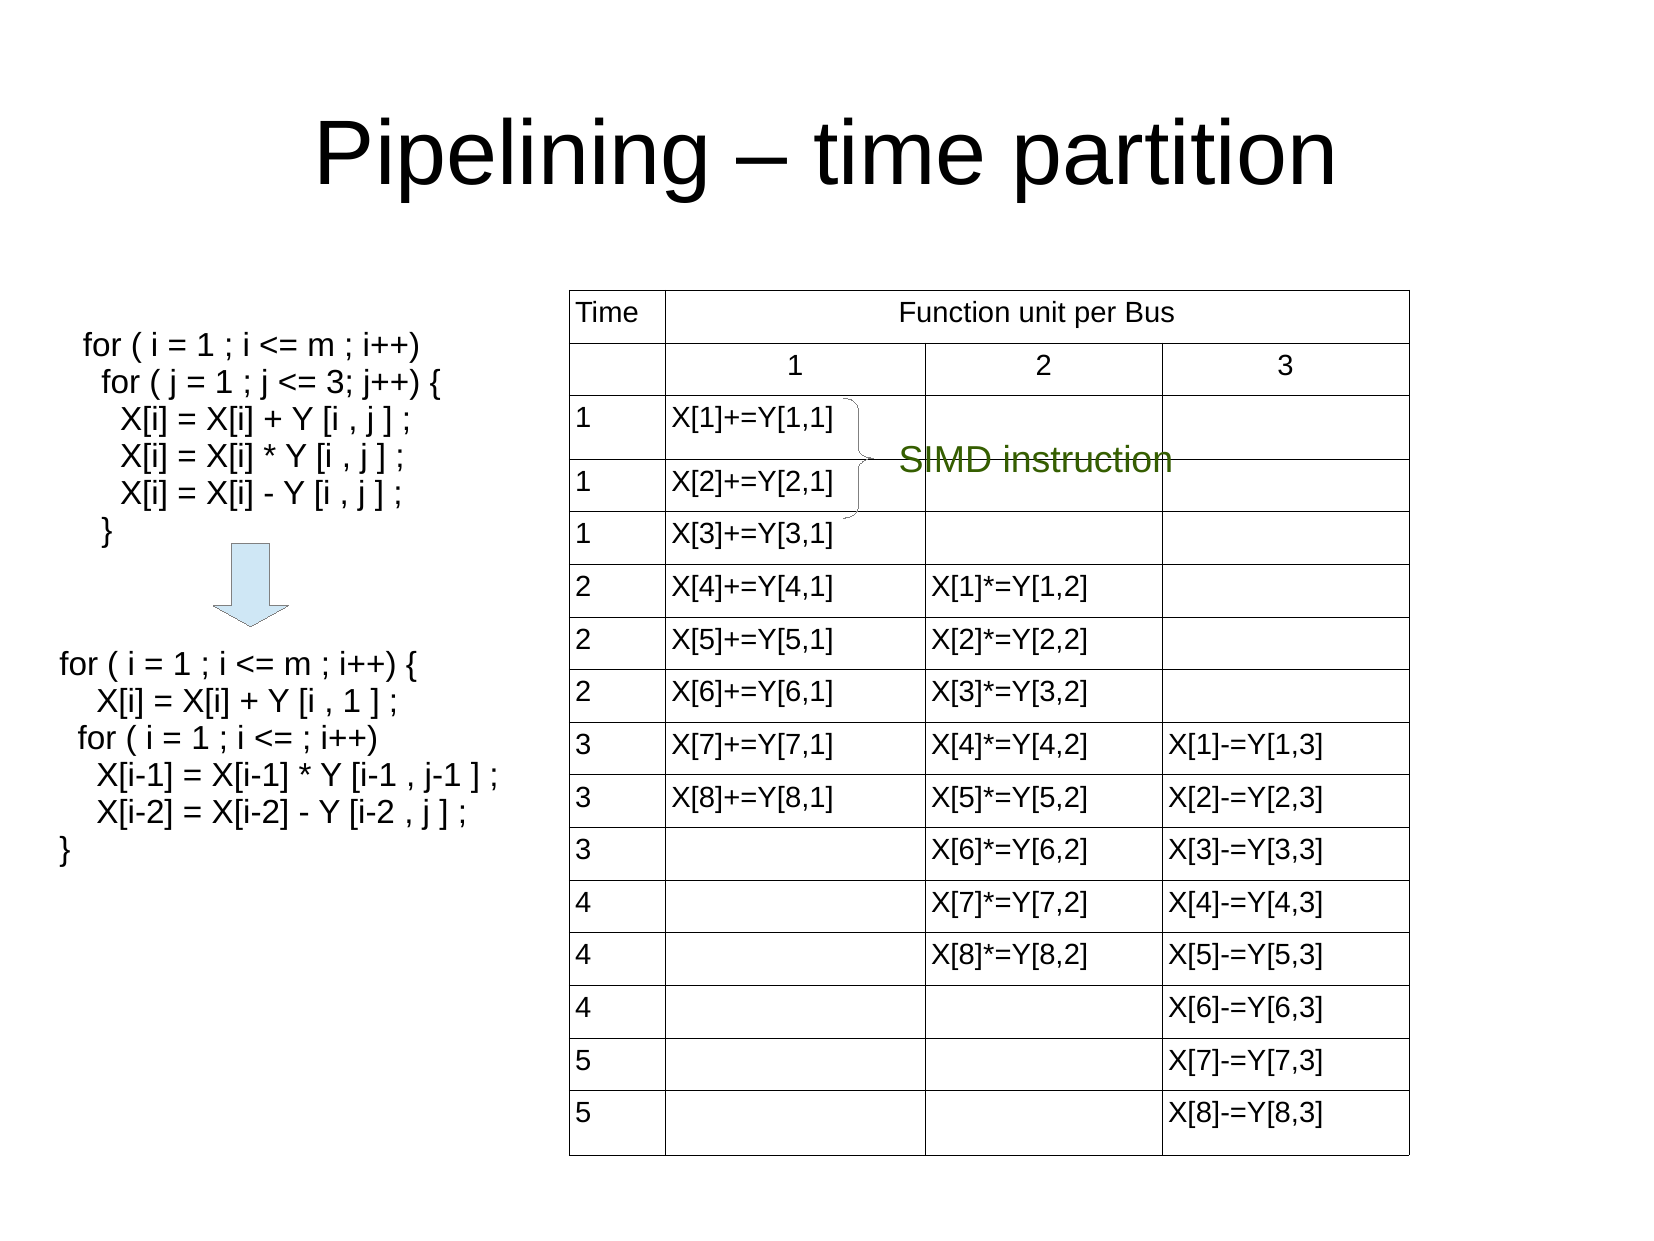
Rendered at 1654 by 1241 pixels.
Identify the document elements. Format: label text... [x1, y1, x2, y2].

table_cell 1 [570, 460, 665, 511]
table_cell X[1]*=Y[1,2] [926, 565, 1162, 617]
table_header Time [570, 291, 665, 343]
table_cell 3 [570, 828, 665, 880]
table_cell [666, 1091, 925, 1155]
table_cell [926, 512, 1162, 564]
table_cell X[3]+=Y[3,1] [666, 512, 925, 564]
table_cell X[3]*=Y[3,2] [926, 670, 1162, 722]
table_cell X[6]+=Y[6,1] [666, 670, 925, 722]
table_header Function unit per Bus [666, 291, 1409, 343]
table_cell X[8]+=Y[8,1] [666, 775, 925, 827]
table_cell X[1]+=Y[1,1] [666, 396, 925, 459]
table_cell X[3]-=Y[3,3] [1163, 828, 1409, 880]
table_cell [926, 1091, 1162, 1155]
table_cell 3 [1163, 344, 1409, 395]
table_cell [1163, 618, 1409, 669]
table_cell 3 [570, 775, 665, 827]
table_cell 2 [570, 618, 665, 669]
table_cell X[2]+=Y[2,1] [666, 460, 925, 511]
table_cell 1 [666, 344, 925, 395]
table_cell 3 [570, 723, 665, 774]
table_cell 5 [570, 1039, 665, 1090]
table_cell X[1]-=Y[1,3] [1163, 723, 1409, 774]
table_cell [926, 489, 1162, 511]
table_cell 4 [570, 933, 665, 985]
table_cell X[5]-=Y[5,3] [1163, 933, 1409, 985]
table_cell [1163, 460, 1409, 511]
table_cell 2 [570, 565, 665, 617]
table_cell [1163, 565, 1409, 617]
table_cell X[6]-=Y[6,3] [1163, 986, 1409, 1038]
text_box [213, 543, 289, 627]
table_cell 1 [570, 396, 665, 459]
table_cell X[8]*=Y[8,2] [926, 933, 1162, 985]
table_cell 5 [570, 1091, 665, 1155]
table_cell 4 [570, 881, 665, 932]
table_cell [666, 986, 925, 1038]
table_cell X[2]*=Y[2,2] [926, 618, 1162, 669]
table_cell X[8]-=Y[8,3] [1163, 1091, 1409, 1155]
table_cell 1 [570, 512, 665, 564]
table_cell [666, 828, 925, 880]
title Pipelining – time partition [82, 49, 1571, 257]
table_cell X[4]*=Y[4,2] [926, 723, 1162, 774]
table_cell X[6]*=Y[6,2] [926, 828, 1162, 880]
table_cell 2 [570, 670, 665, 722]
text_box for ( i = 1 ; i <= m ; i++) { X[i] = X[i] + Y [i , 1 ] ; for ( i = 1 ; i <= ; i++) X[i-1] = X[i-1] * Y [i-1 , j-1 ] ; X[i-2] = X[i-2] - Y [i-2 , j ] ; } [44, 638, 570, 895]
table_cell 2 [926, 344, 1162, 395]
table_cell [926, 986, 1162, 1038]
table_cell [666, 881, 925, 932]
table_cell X[5]*=Y[5,2] [926, 775, 1162, 827]
table_cell X[4]-=Y[4,3] [1163, 881, 1409, 932]
text_box for ( i = 1 ; i <= m ; i++) for ( j = 1 ; j <= 3; j++) { X[i] = X[i] + Y [i , j ] ; X[i] = X[i] * Y [i , j ] ; X[i] = X[i] - Y [i , j ] ; } [68, 319, 549, 576]
table_cell X[4]+=Y[4,1] [666, 565, 925, 617]
table_cell [666, 933, 925, 985]
table_cell [926, 396, 1162, 431]
table_cell X[5]+=Y[5,1] [666, 618, 925, 669]
text_box SIMD instruction [883, 431, 1198, 489]
table_cell X[7]*=Y[7,2] [926, 881, 1162, 932]
table_cell X[7]-=Y[7,3] [1163, 1039, 1409, 1090]
table_cell [1163, 512, 1409, 564]
table_cell X[7]+=Y[7,1] [666, 723, 925, 774]
table_cell [570, 344, 665, 395]
table_cell [926, 1039, 1162, 1090]
table_cell 4 [570, 986, 665, 1038]
table_cell [666, 1039, 925, 1090]
table_cell X[2]-=Y[2,3] [1163, 775, 1409, 827]
table_cell [1163, 396, 1409, 459]
table_cell [1163, 670, 1409, 722]
